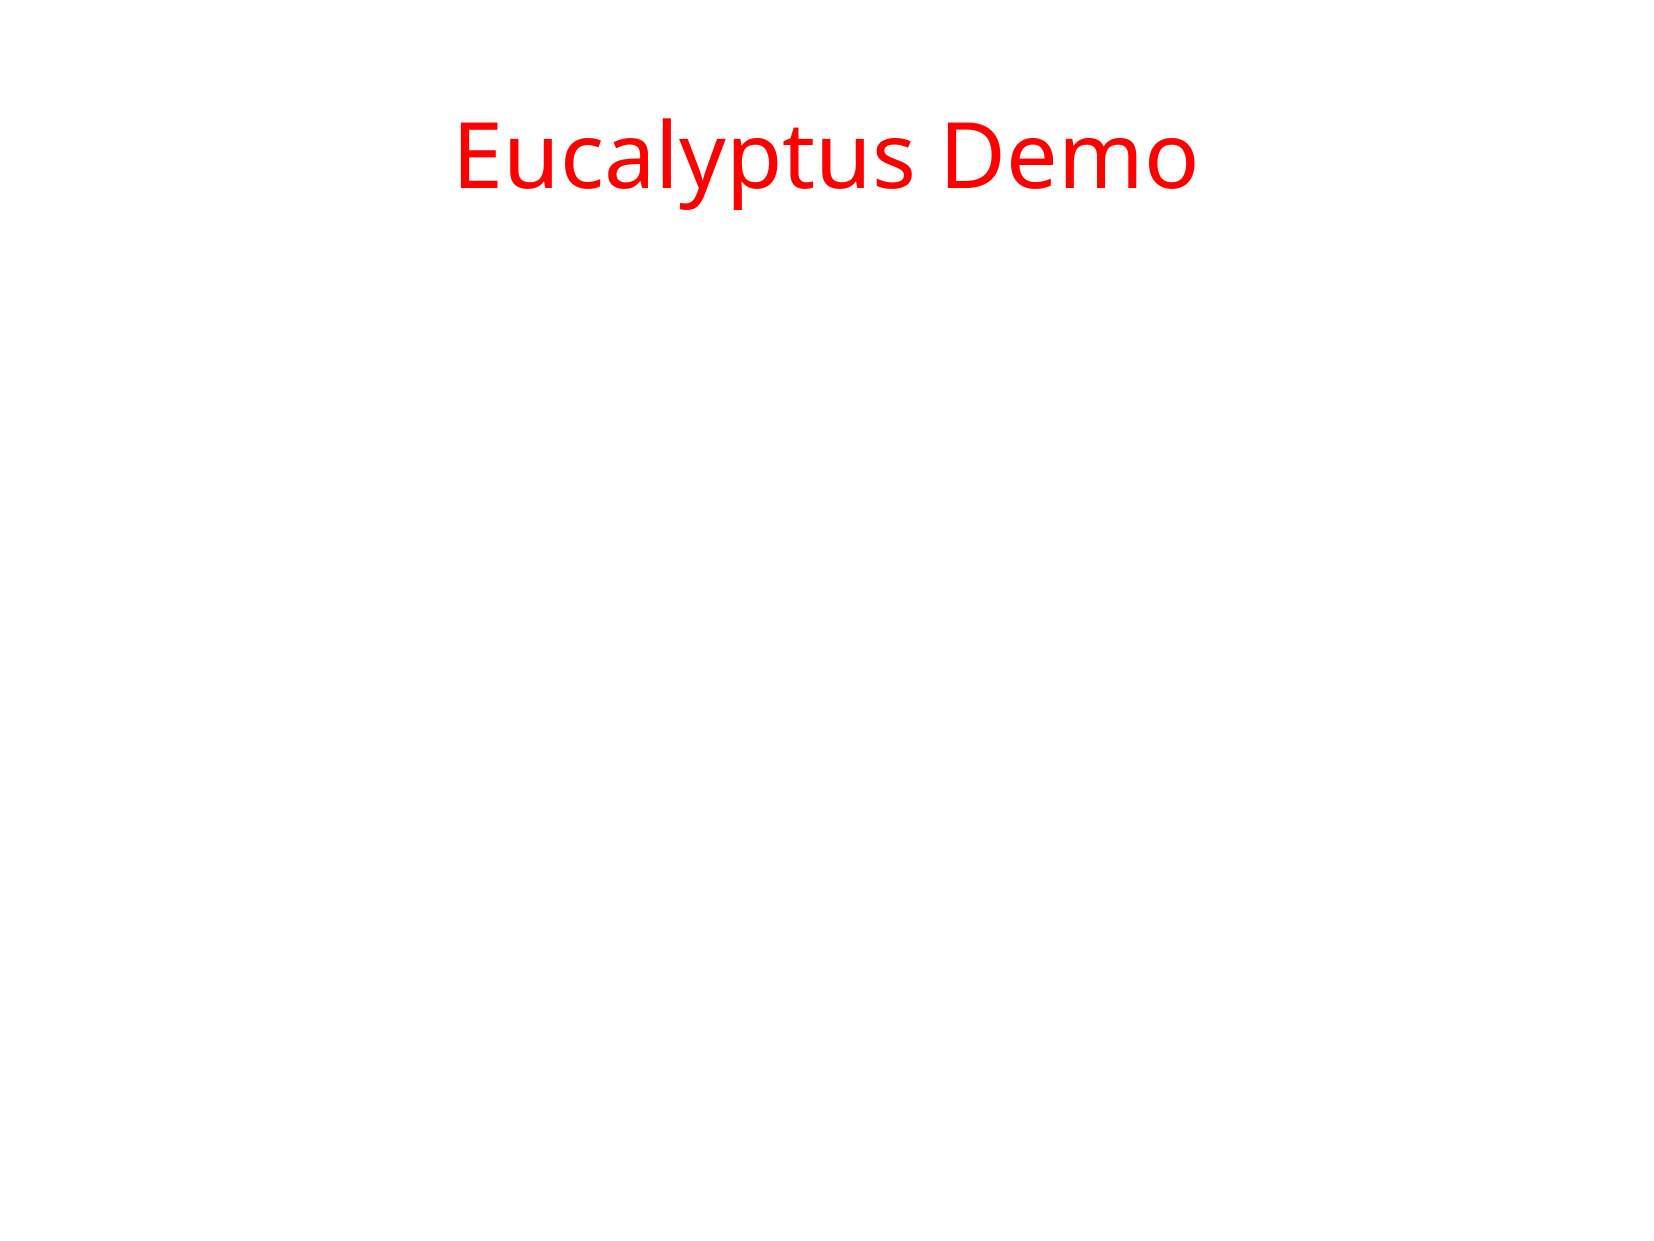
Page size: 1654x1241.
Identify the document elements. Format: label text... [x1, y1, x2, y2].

title Eucalyptus Demo [82, 49, 1571, 257]
